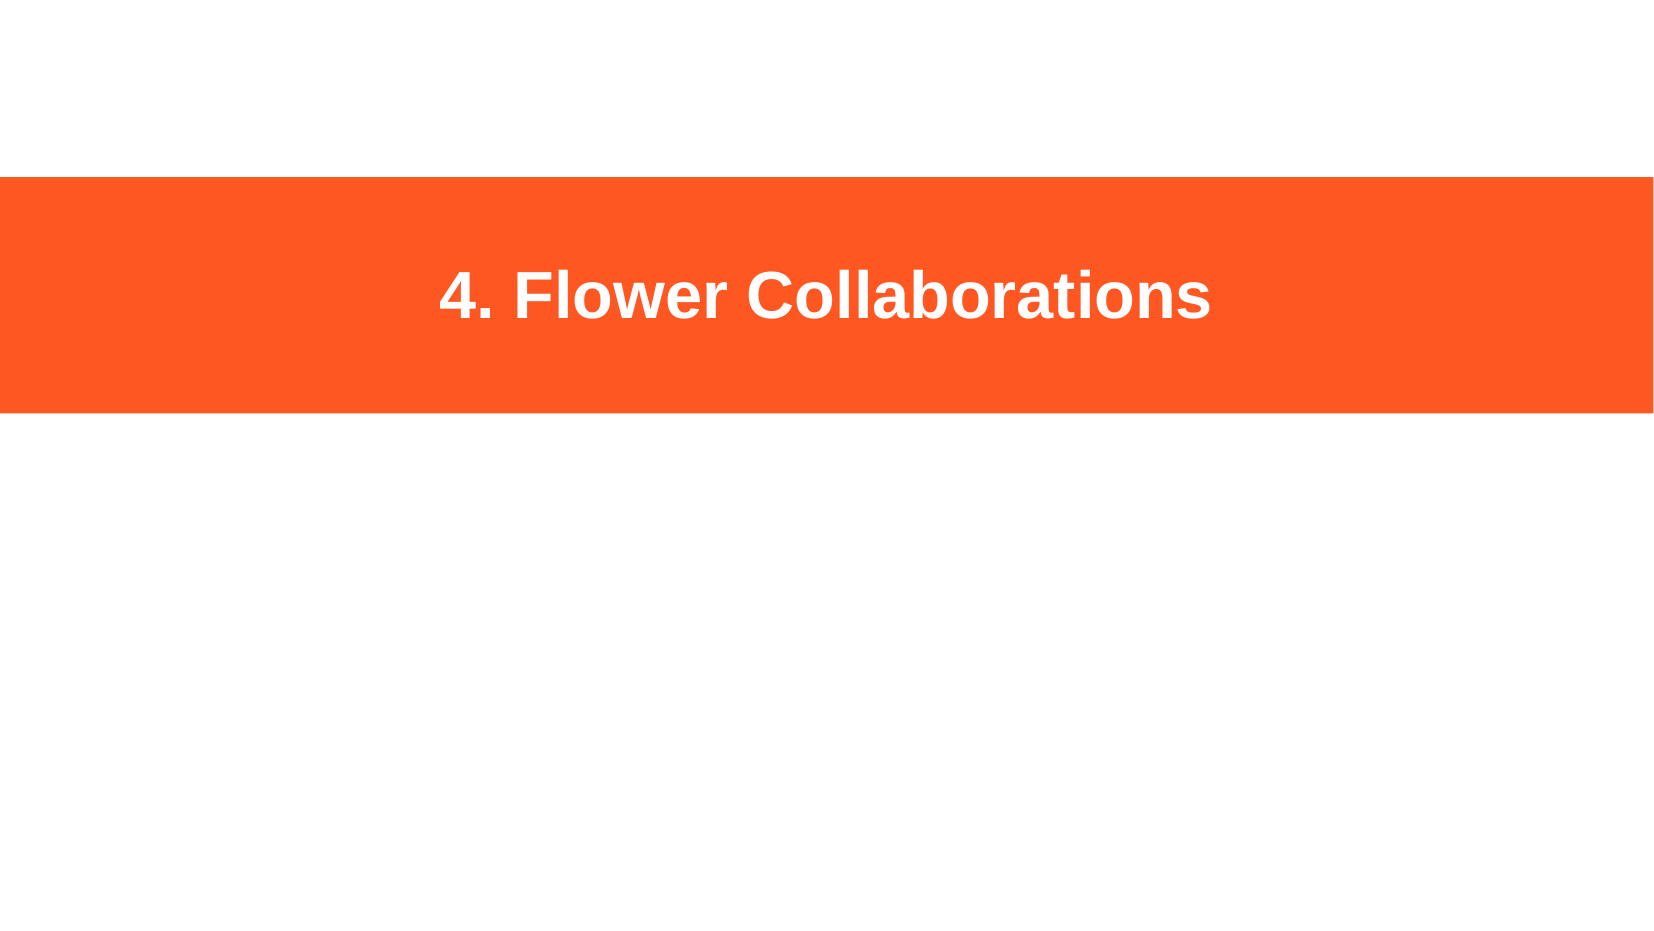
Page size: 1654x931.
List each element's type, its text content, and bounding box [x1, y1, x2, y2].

title 4. Flower Collaborations [0, 177, 1654, 414]
